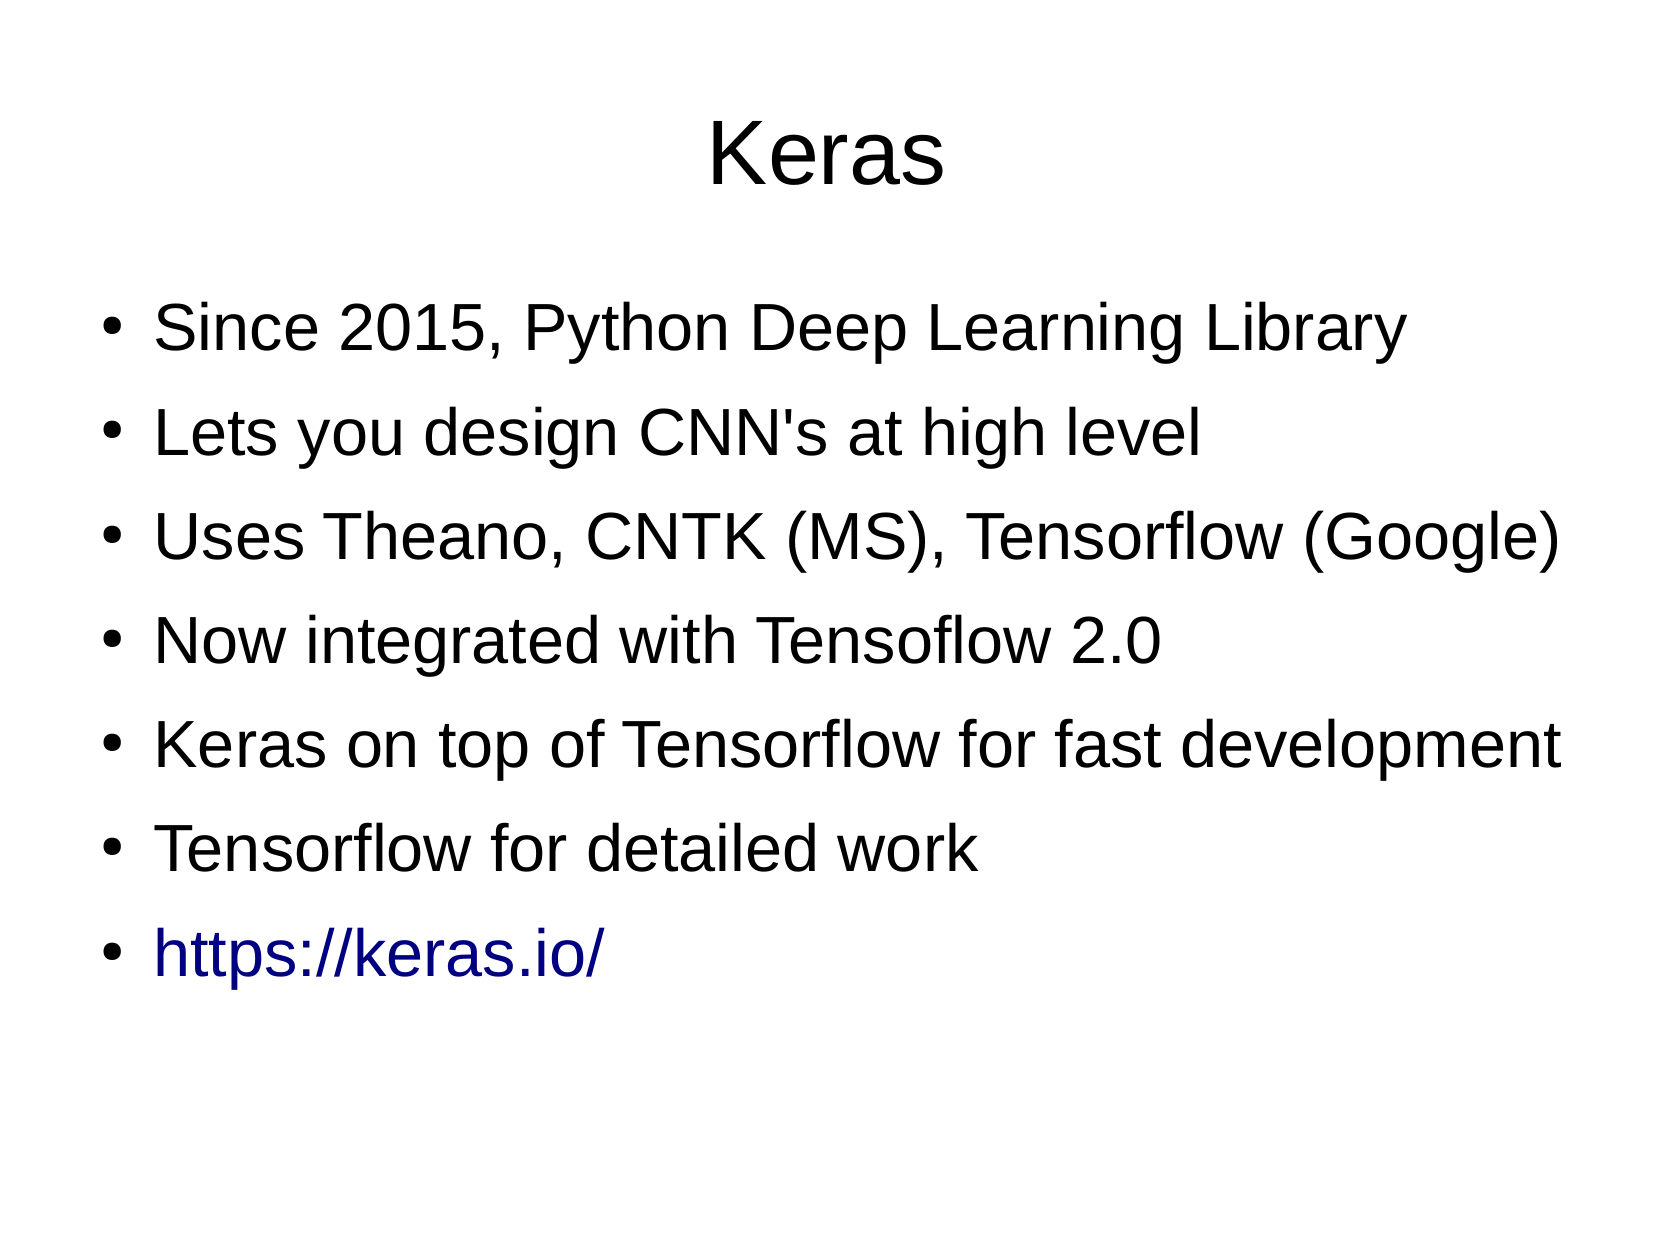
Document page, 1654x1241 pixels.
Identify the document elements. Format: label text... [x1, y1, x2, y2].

list Since 2015, Python Deep Learning Library Lets you design CNN's at high level Uses Theano, CNTK (MS), Tensorflow (Google) Now integrated with Tensoflow 2.0 Keras on top of Tensorflow for fast development Tensorflow for detailed work https://keras.io/ [82, 290, 1571, 1109]
title Keras [82, 49, 1571, 257]
